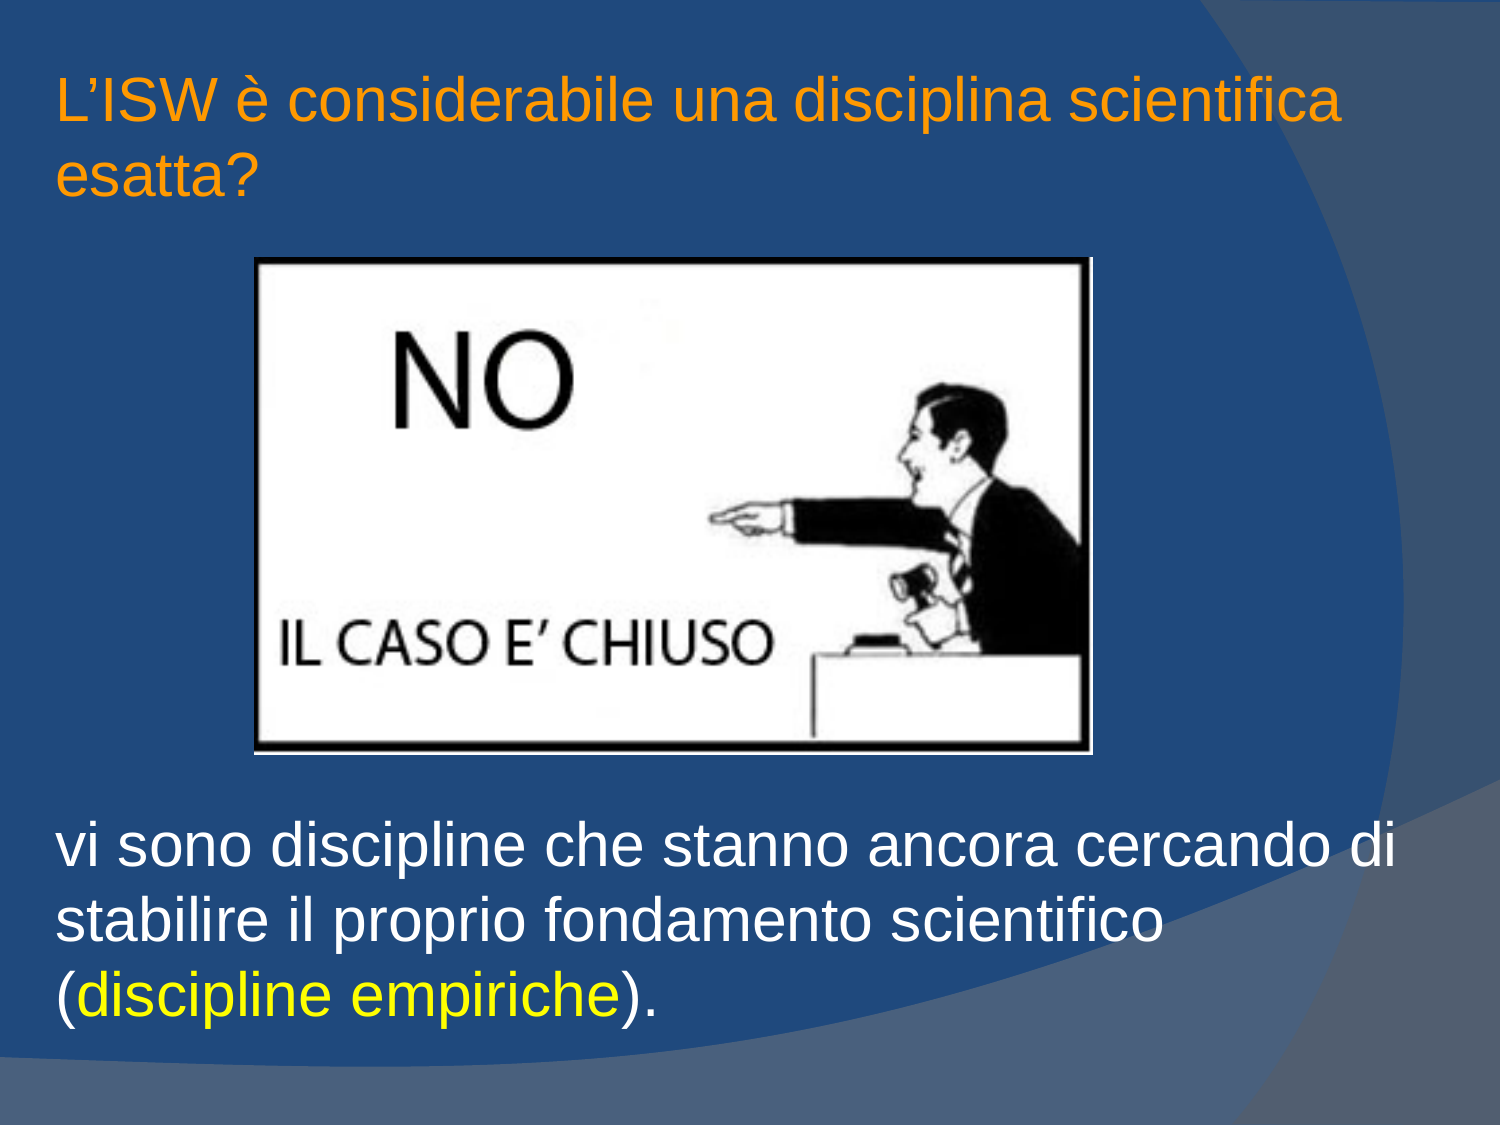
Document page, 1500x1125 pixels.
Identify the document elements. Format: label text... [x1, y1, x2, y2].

text_box vi sono discipline che stanno ancora cercando di stabilire il proprio fondamento scientifico (discipline empiriche). [40, 796, 1454, 1082]
text_box L’ISW è considerabile una disciplina scientifica esatta? [40, 51, 1454, 217]
picture [254, 257, 1093, 755]
